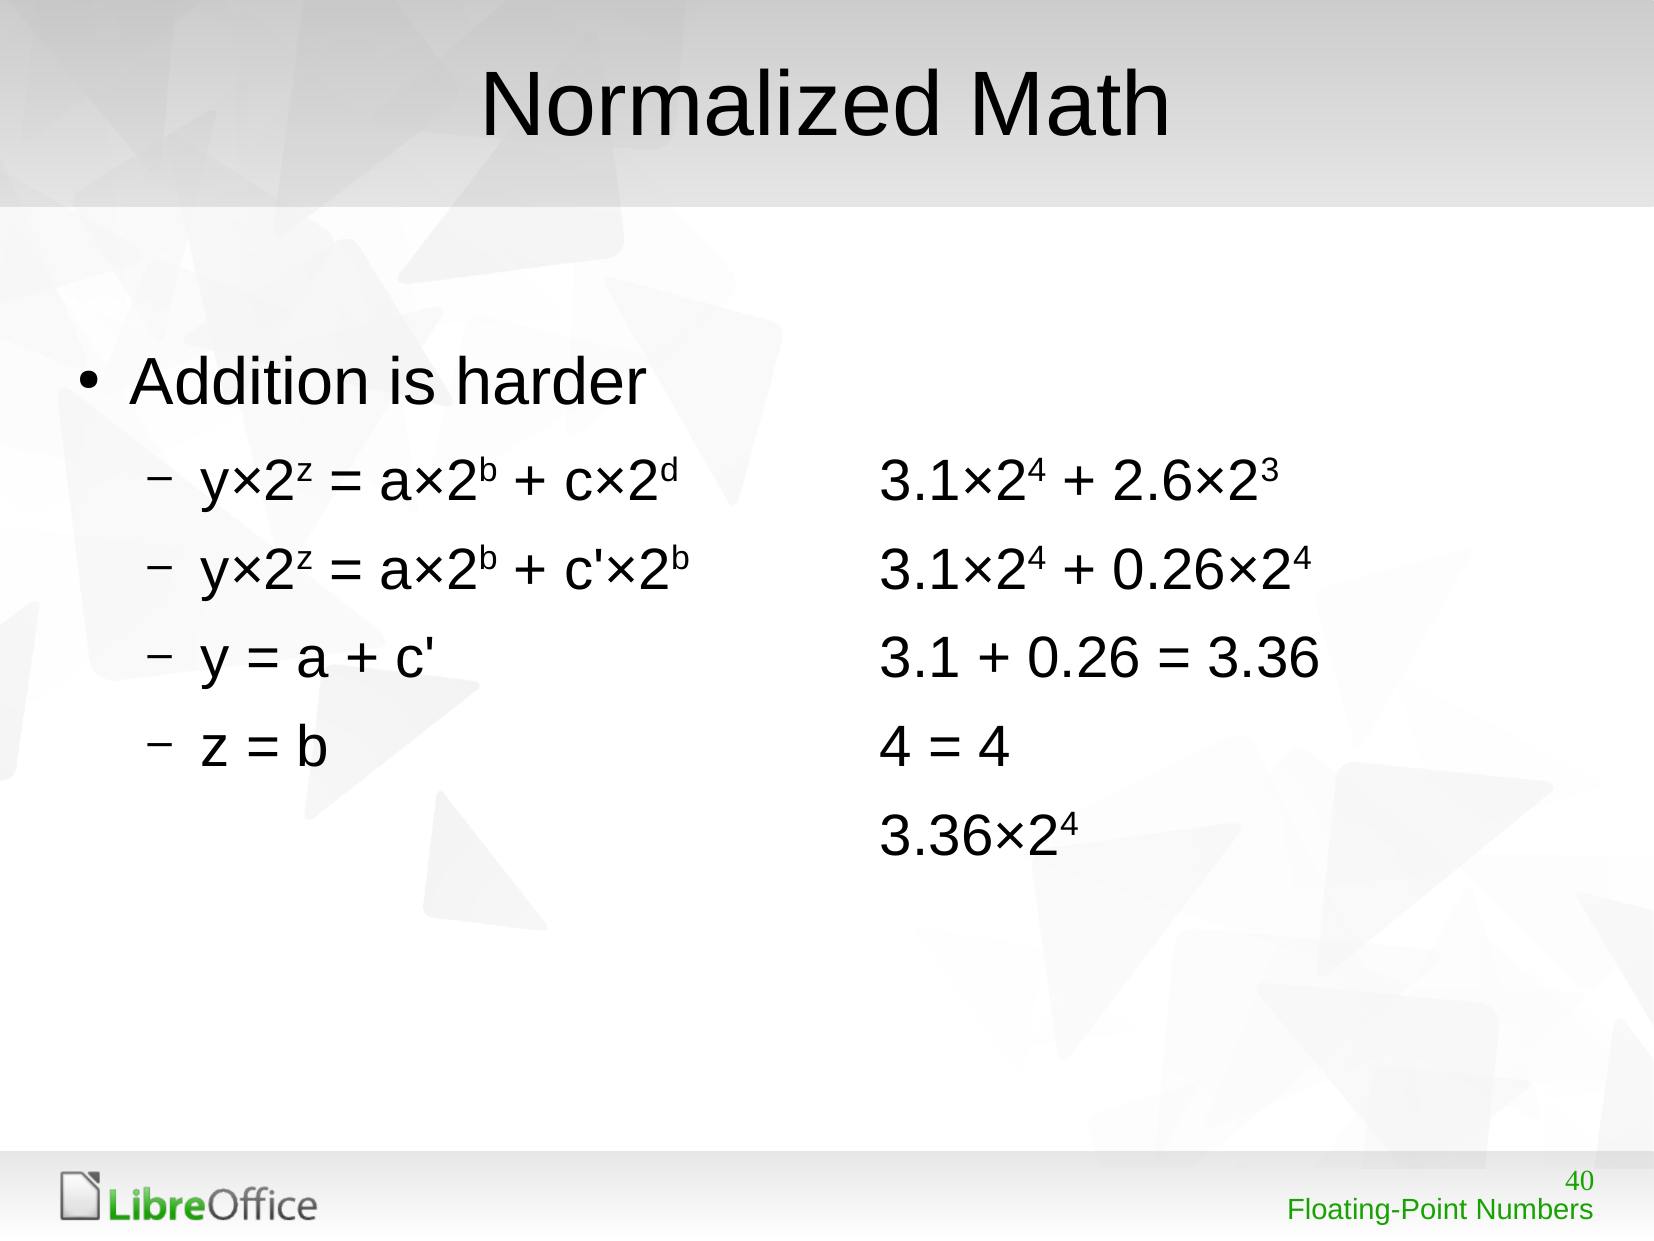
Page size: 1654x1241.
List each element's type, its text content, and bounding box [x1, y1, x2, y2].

title Normalized Math [59, 29, 1595, 178]
list Addition is harder y×2z = a×2b + c×2d y×2z = a×2b + c'×2b y = a + c' z = b [59, 343, 738, 857]
picture [0, 0, 783, 931]
picture [41, 1152, 337, 1240]
picture [915, 548, 1654, 1169]
list 3.1×24 + 2.6×23 3.1×24 + 0.26×24 3.1 + 0.26 = 3.36 4 = 4 3.36×24 [738, 343, 1595, 1063]
